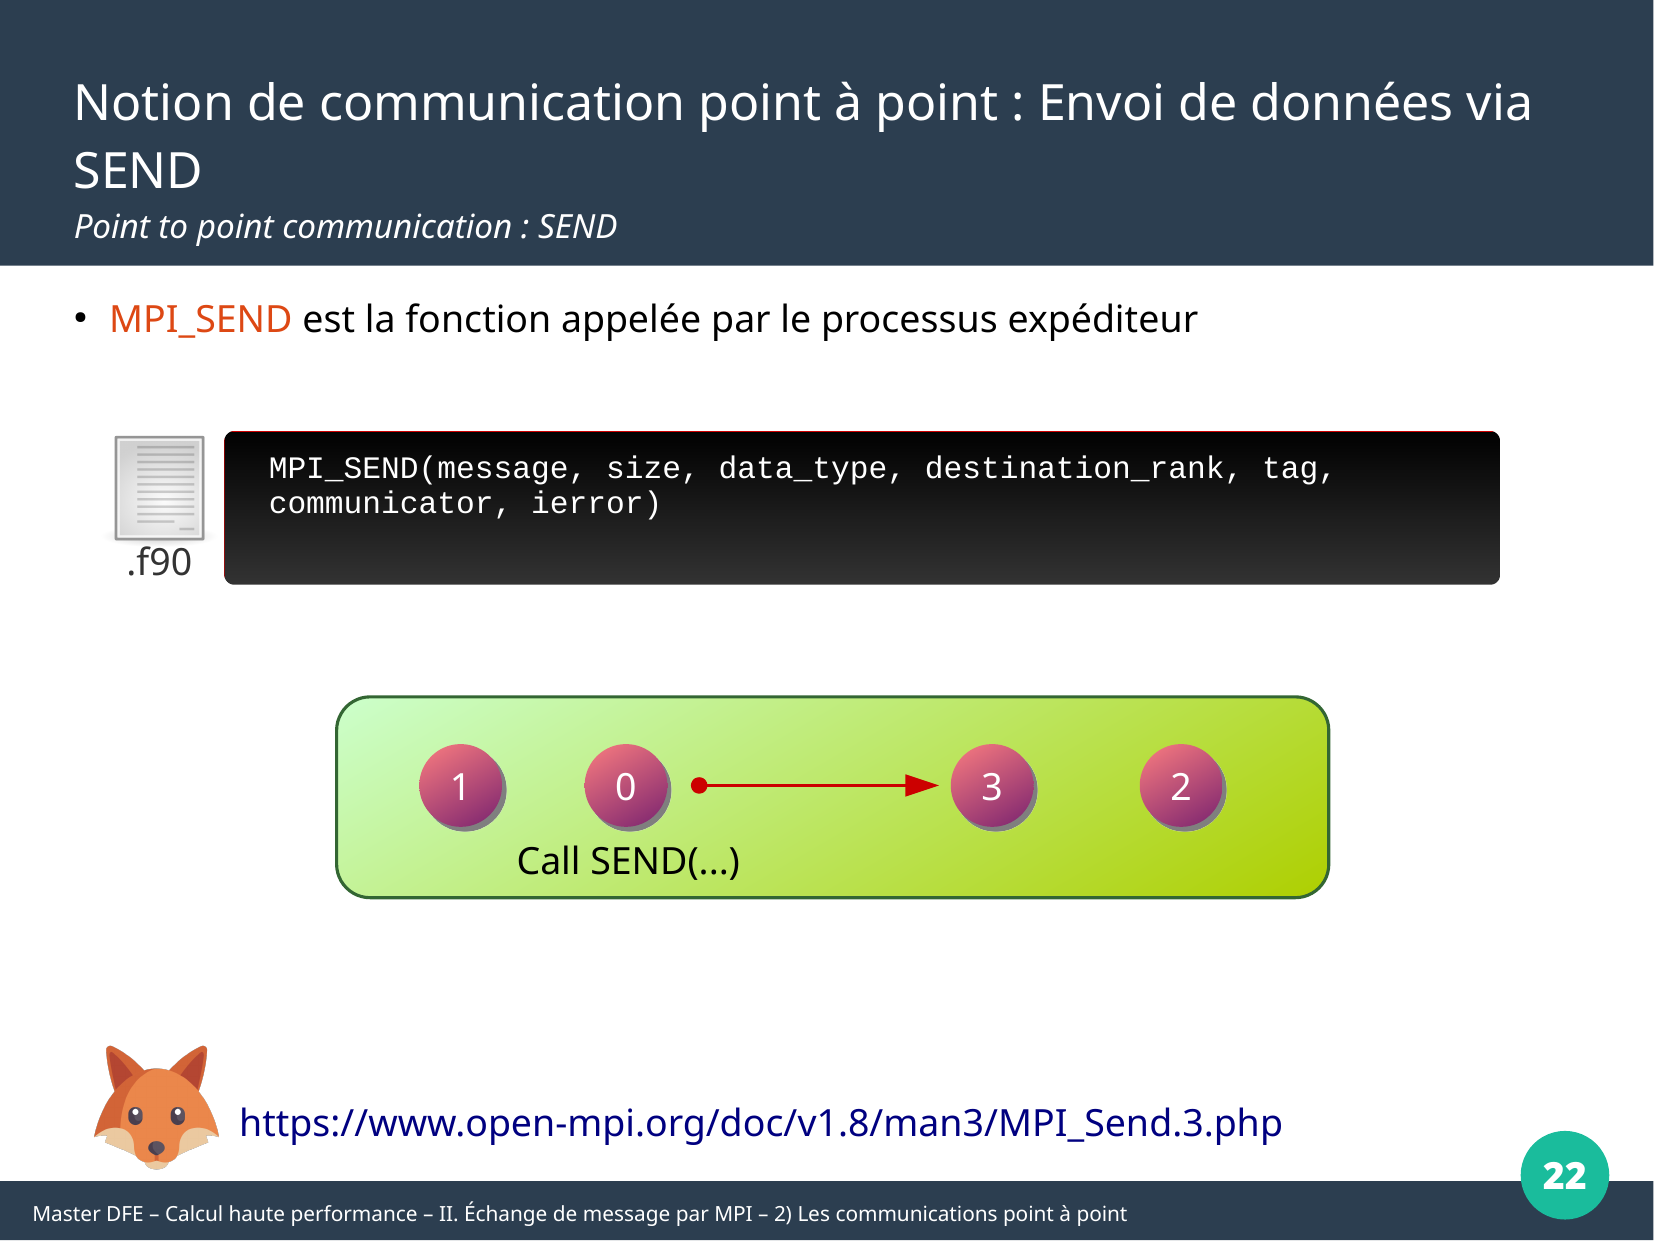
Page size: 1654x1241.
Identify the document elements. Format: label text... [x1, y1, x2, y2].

text_box [336, 696, 1329, 898]
text_box https://www.open-mpi.org/doc/v1.8/man3/MPI_Send.3.php [224, 1088, 1489, 1158]
text_box Notion de communication point à point : Envoi de données via SEND Point to point communication : SEND [59, 59, 1619, 254]
text_box 0 [584, 744, 668, 826]
text_box .f90 [82, 527, 237, 594]
text_box 3 [950, 744, 1034, 827]
text_box 2 [1139, 744, 1223, 827]
text_box 1 [419, 744, 503, 827]
picture [100, 431, 219, 527]
text_box MPI_SEND(message, size, data_type, destination_rank, tag, communicator, ierror) [253, 444, 1477, 567]
text_box Master DFE – Calcul haute performance – II. Échange de message par MPI – 2) Les communications point à point [17, 1191, 1436, 1235]
text_box [224, 431, 1501, 585]
picture [94, 1045, 219, 1170]
text_box Call SEND(...) [501, 826, 762, 898]
text_box MPI_SEND est la fonction appelée par le processus expéditeur [59, 285, 1619, 355]
